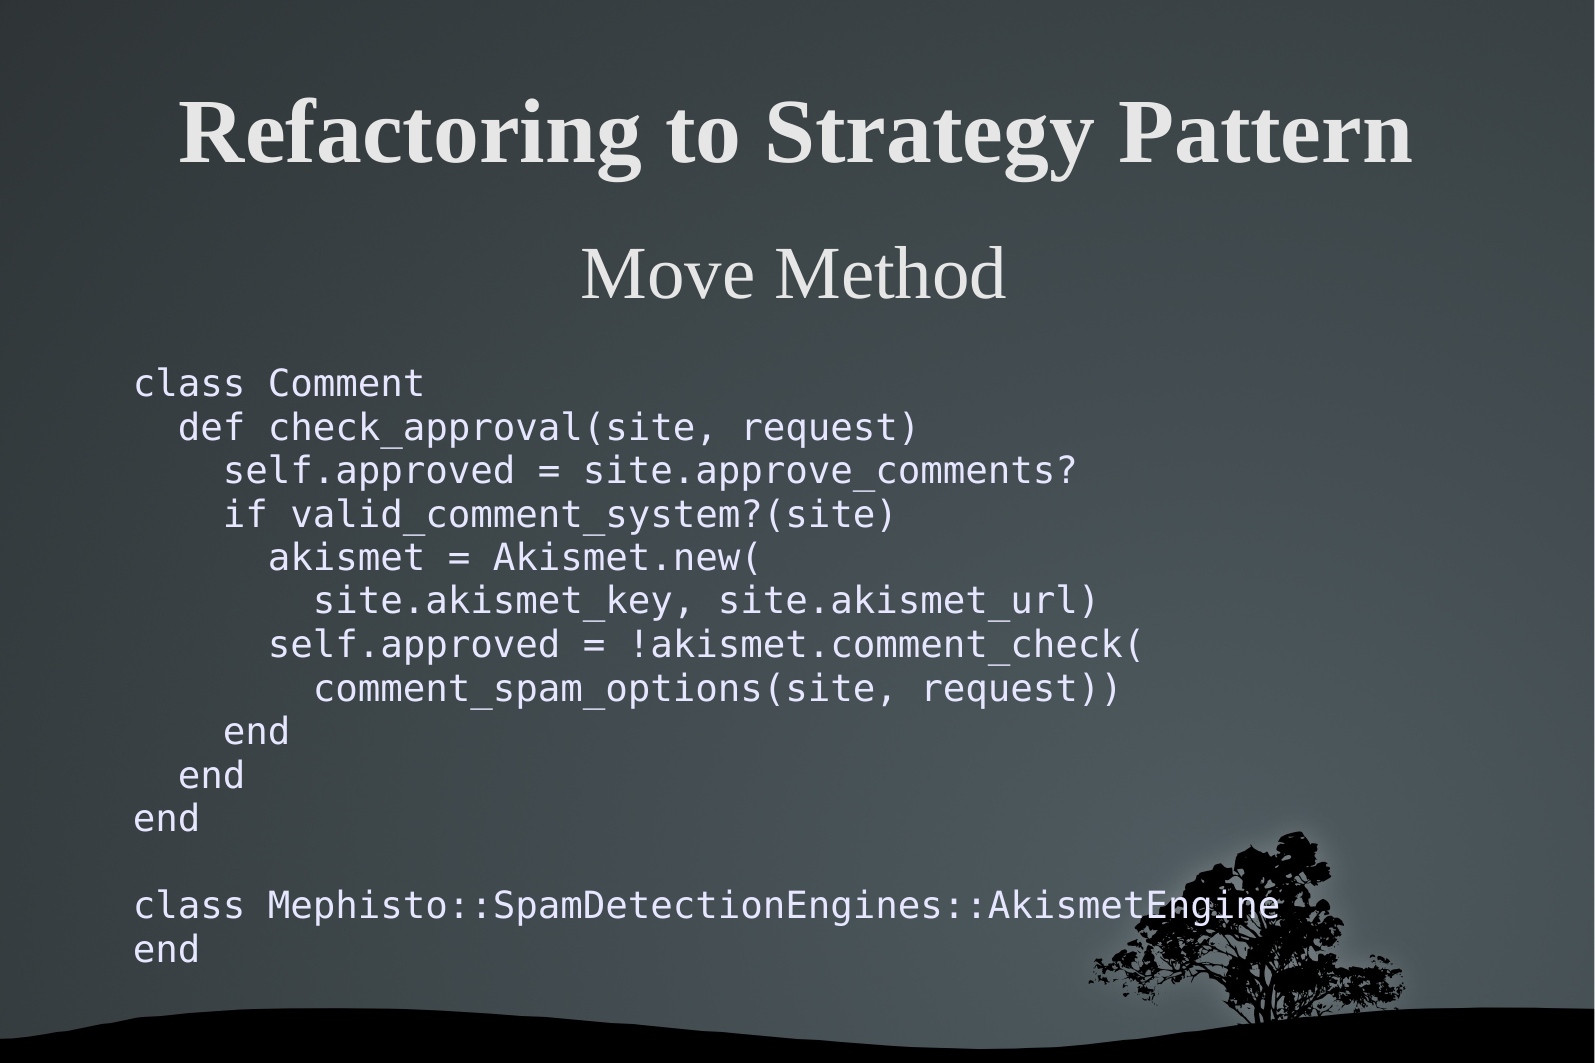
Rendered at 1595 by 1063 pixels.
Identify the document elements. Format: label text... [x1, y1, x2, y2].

picture [0, 0, 1595, 1063]
title Refactoring to Strategy Pattern [79, 49, 1515, 213]
title Move Method [76, 221, 1512, 325]
text_box class Comment def check_approval(site, request) self.approved = site.approve_comments? if valid_comment_system?(site) akismet = Akismet.new( site.akismet_key, site.akismet_url) self.approved = !akismet.comment_check( comment_spam_options(site, request)) end end end class Mephisto::SpamDetectionEngines::AkismetEngine end [118, 354, 1477, 979]
